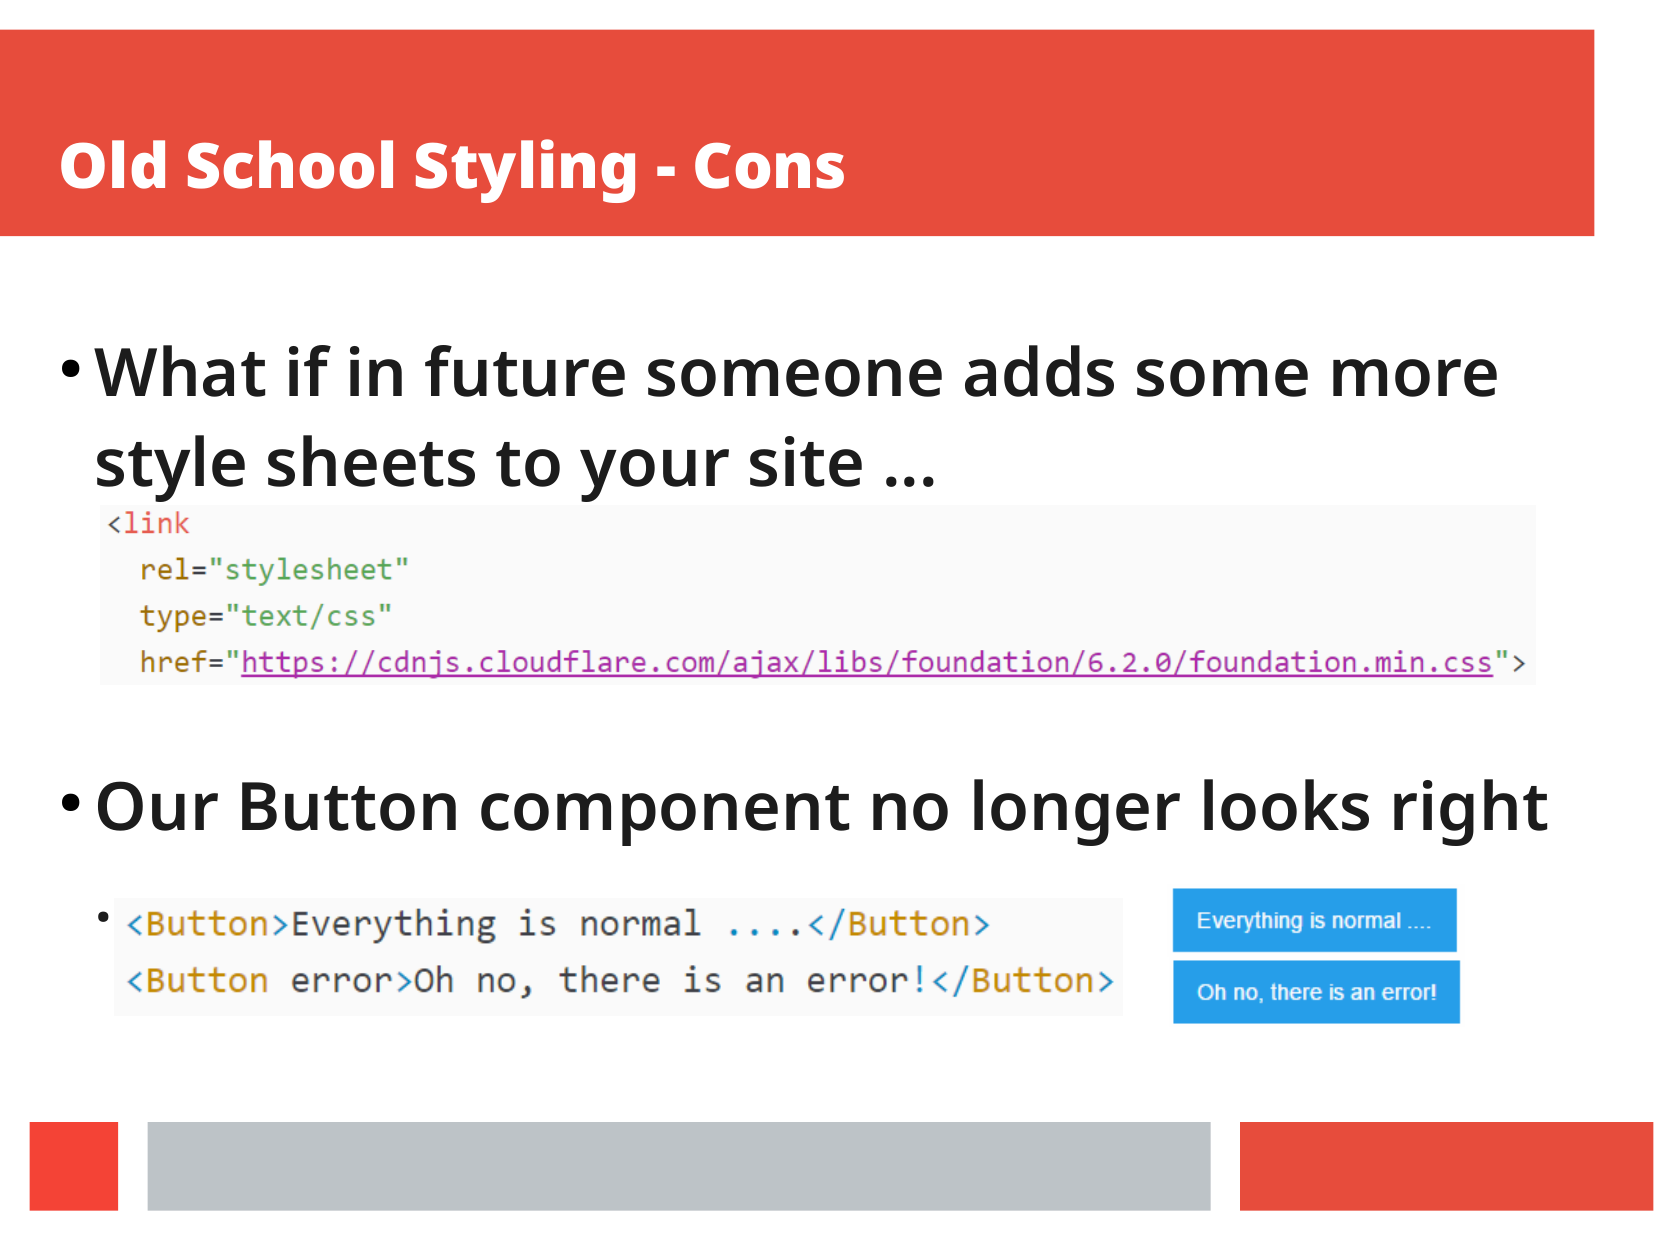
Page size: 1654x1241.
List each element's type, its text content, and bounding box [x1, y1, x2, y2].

picture [100, 505, 1536, 686]
picture [114, 898, 1123, 1016]
picture [1167, 884, 1465, 1027]
list What if in future someone adds some more style sheets to your site ... Our Button component no longer looks right ... [59, 324, 1565, 1093]
title Old School Styling - Cons [59, 59, 1595, 207]
